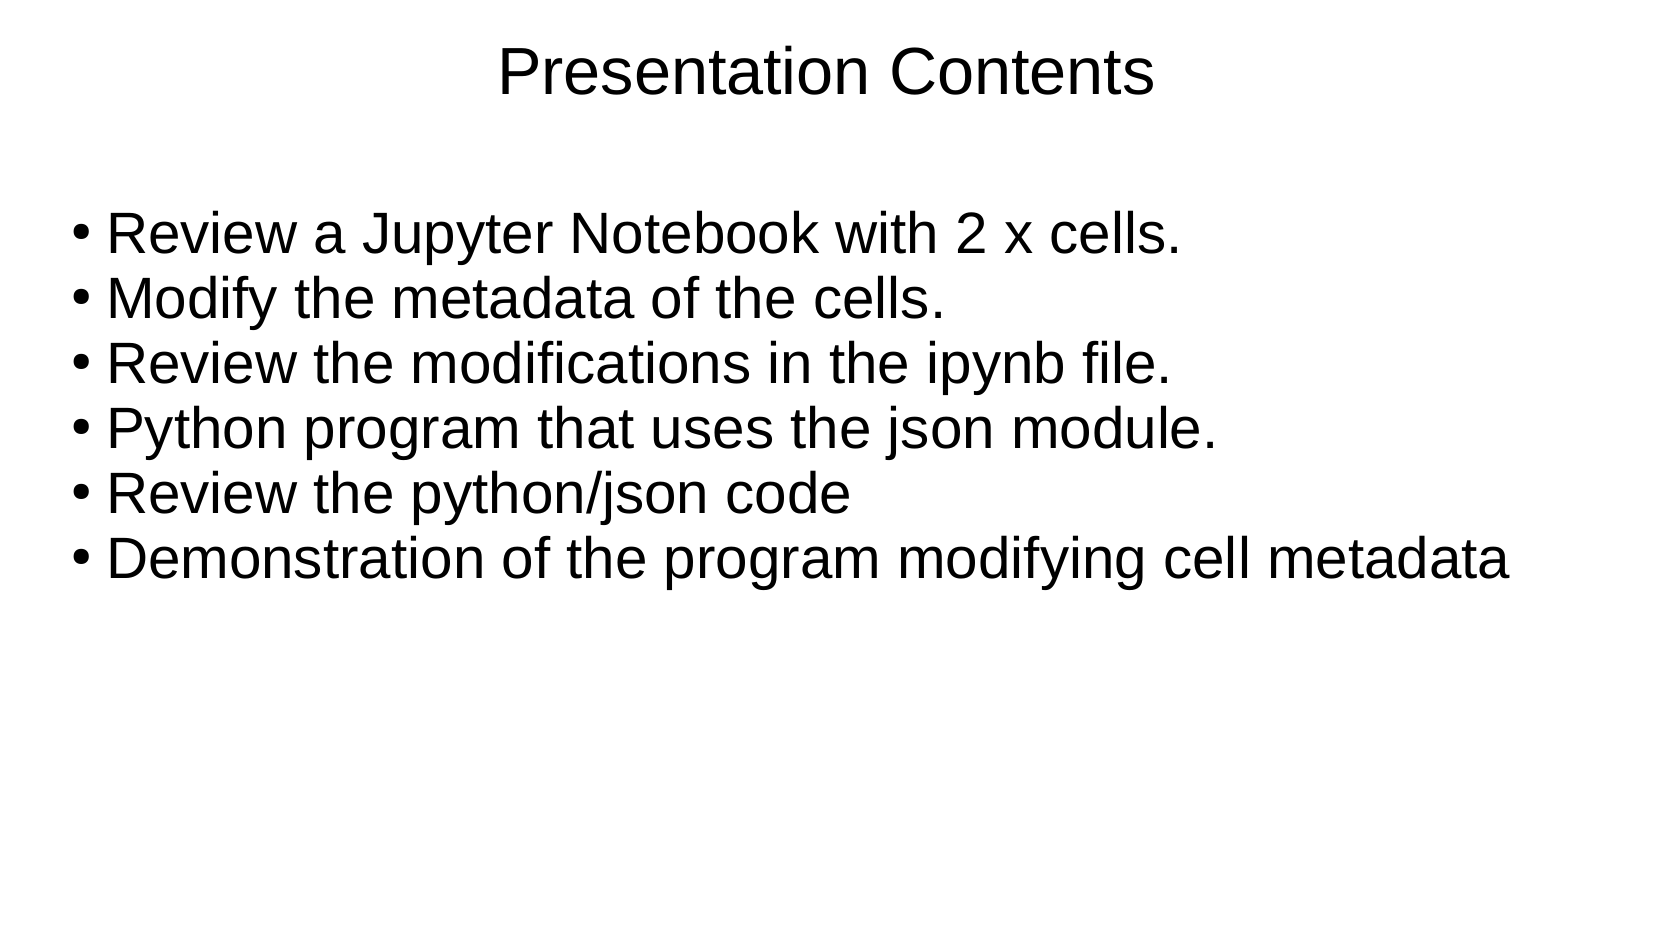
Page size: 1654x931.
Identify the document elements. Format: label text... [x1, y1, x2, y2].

subtitle Review a Jupyter Notebook with 2 x cells. Modify the metadata of the cells. Review the modifications in the ipynb file. Python program that uses the json module. Review the python/json code Demonstration of the program modifying cell metadata [70, 200, 1559, 591]
title Presentation Contents [82, 34, 1571, 110]
